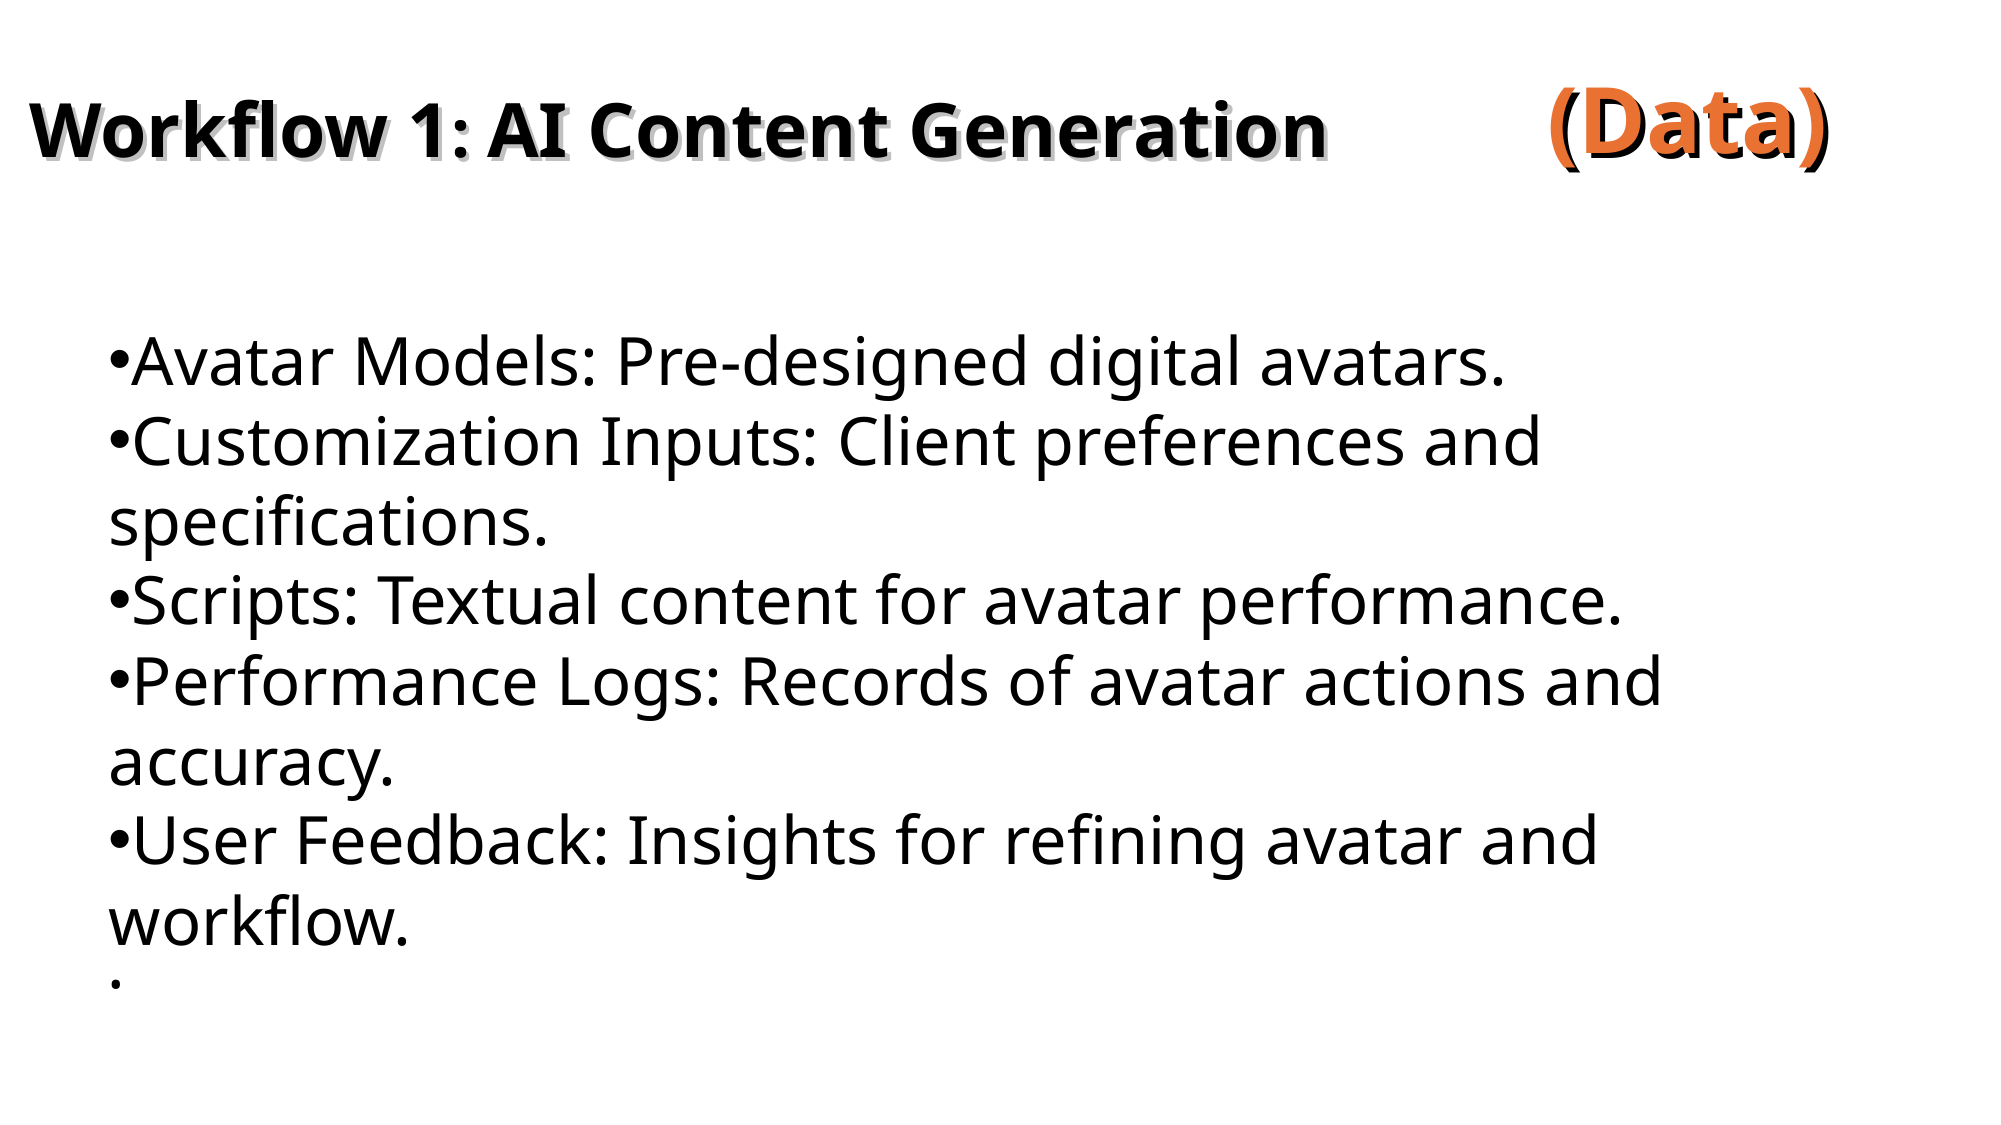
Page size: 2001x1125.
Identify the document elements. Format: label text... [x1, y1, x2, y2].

text_box (Data) [1532, 55, 1843, 180]
text_box Workflow 1: AI Content Generation [14, 75, 1346, 180]
text_box Avatar Models: Pre-designed digital avatars. Customization Inputs: Client preferences and specifications. Scripts: Textual content for avatar performance. Performance Logs: Records of avatar actions and accuracy. User Feedback: Insights for refining avatar and workflow. [94, 311, 1923, 1017]
